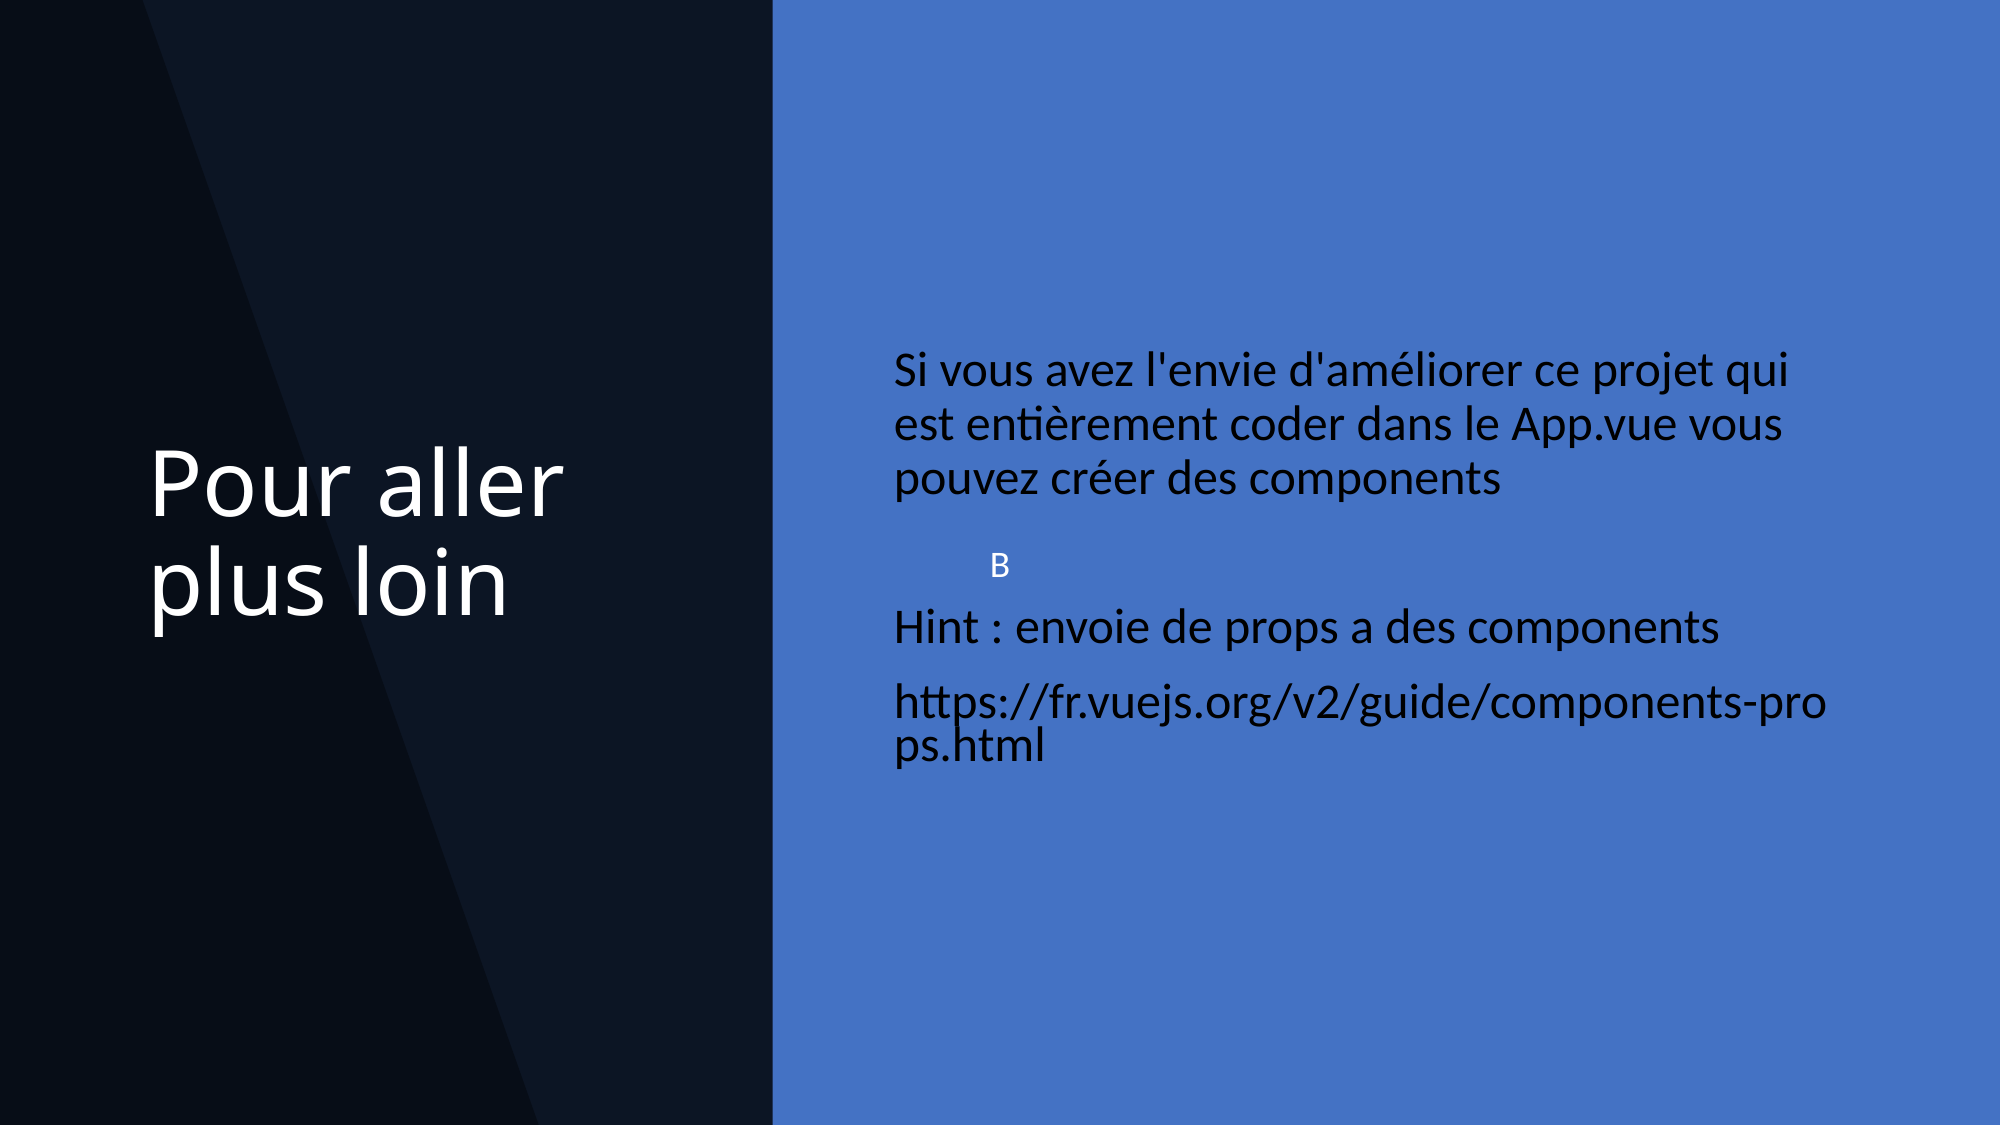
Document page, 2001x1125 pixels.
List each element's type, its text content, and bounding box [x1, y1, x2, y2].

text_box B [773, 0, 2000, 1125]
text_box [0, 0, 773, 1125]
list Si vous avez l'envie d'améliorer ce projet qui est entièrement coder dans le App.vue vous pouvez créer des components Hint : envoie de props a des components https://fr.vuejs.org/v2/guide/components-props.html [878, 104, 1868, 968]
title Pour aller plus loin [131, 104, 671, 968]
